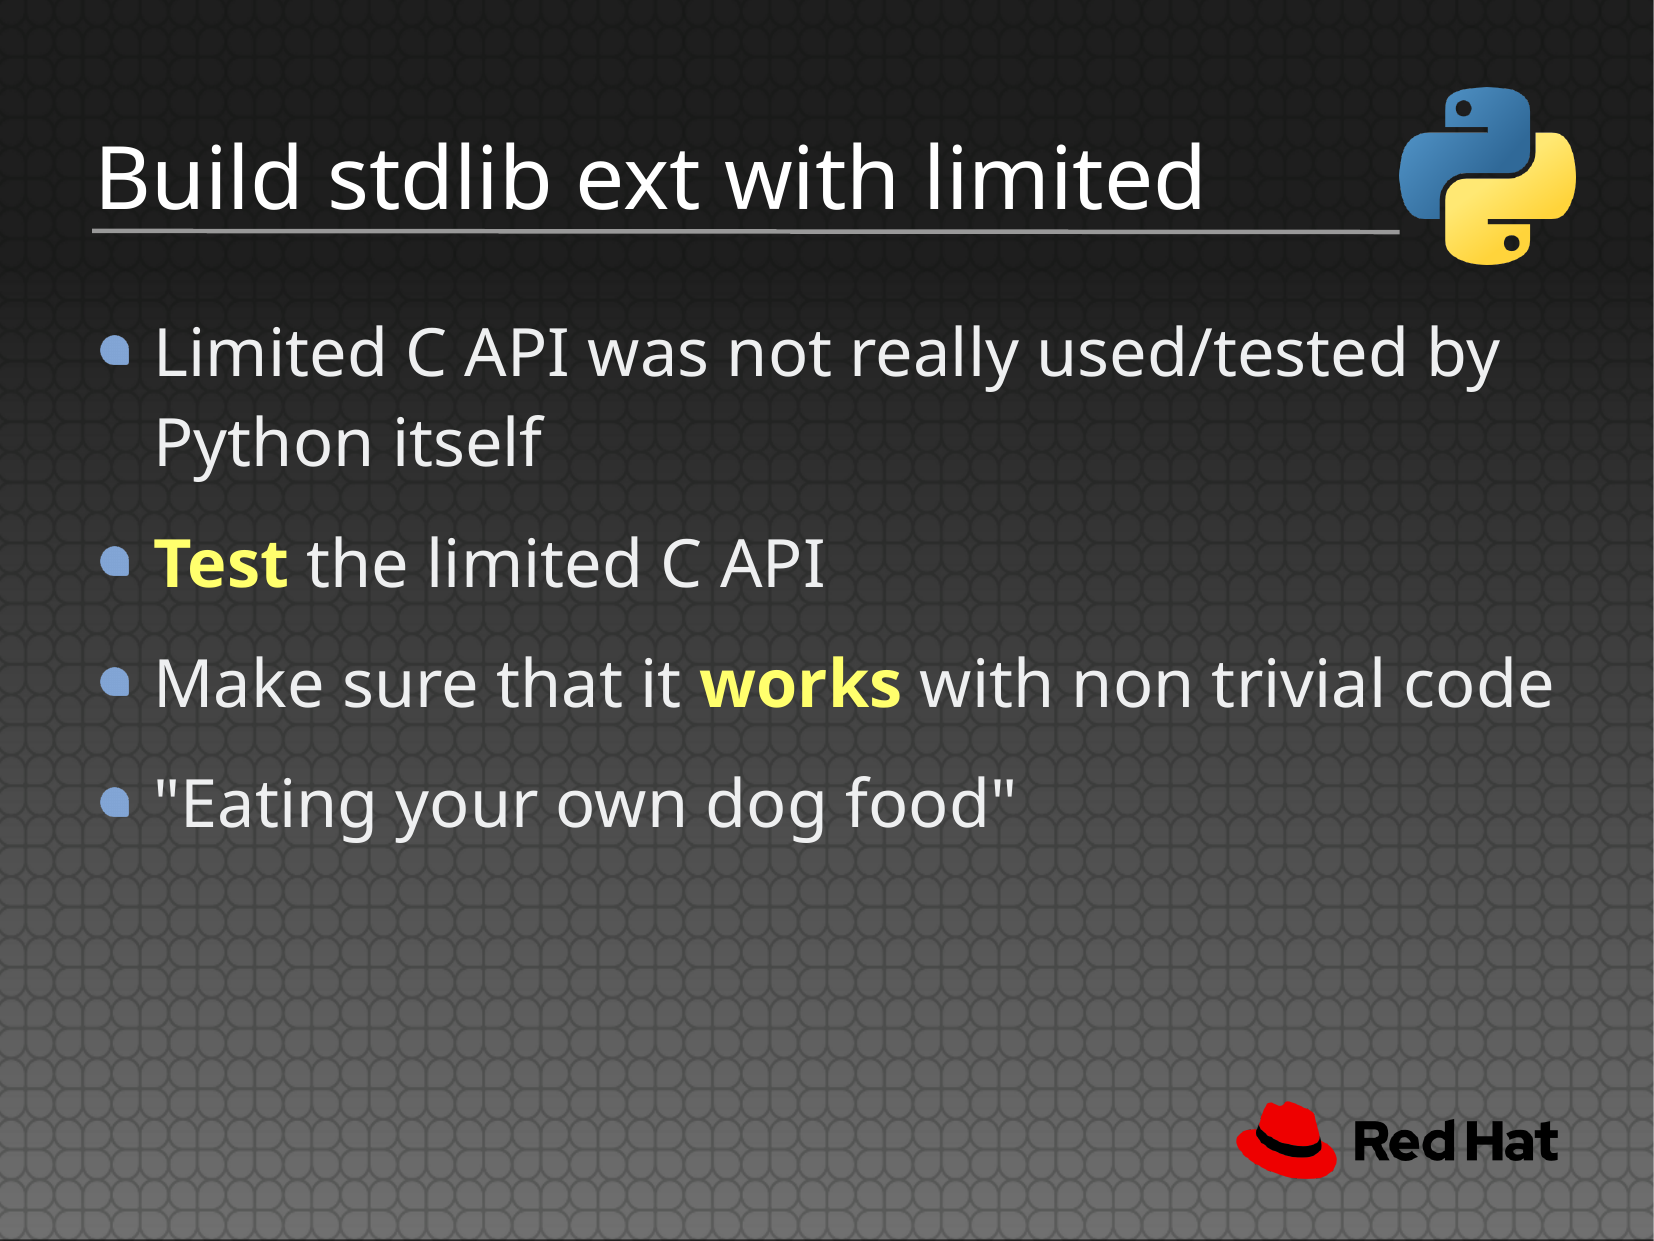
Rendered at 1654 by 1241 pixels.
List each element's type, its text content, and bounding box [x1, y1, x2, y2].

picture [0, 0, 1654, 1241]
list Limited C API was not really used/tested by Python itself Test the limited C API Make sure that it works with non trivial code "Eating your own dog food" [82, 304, 1629, 1045]
title Build stdlib ext with limited [94, 100, 1426, 251]
